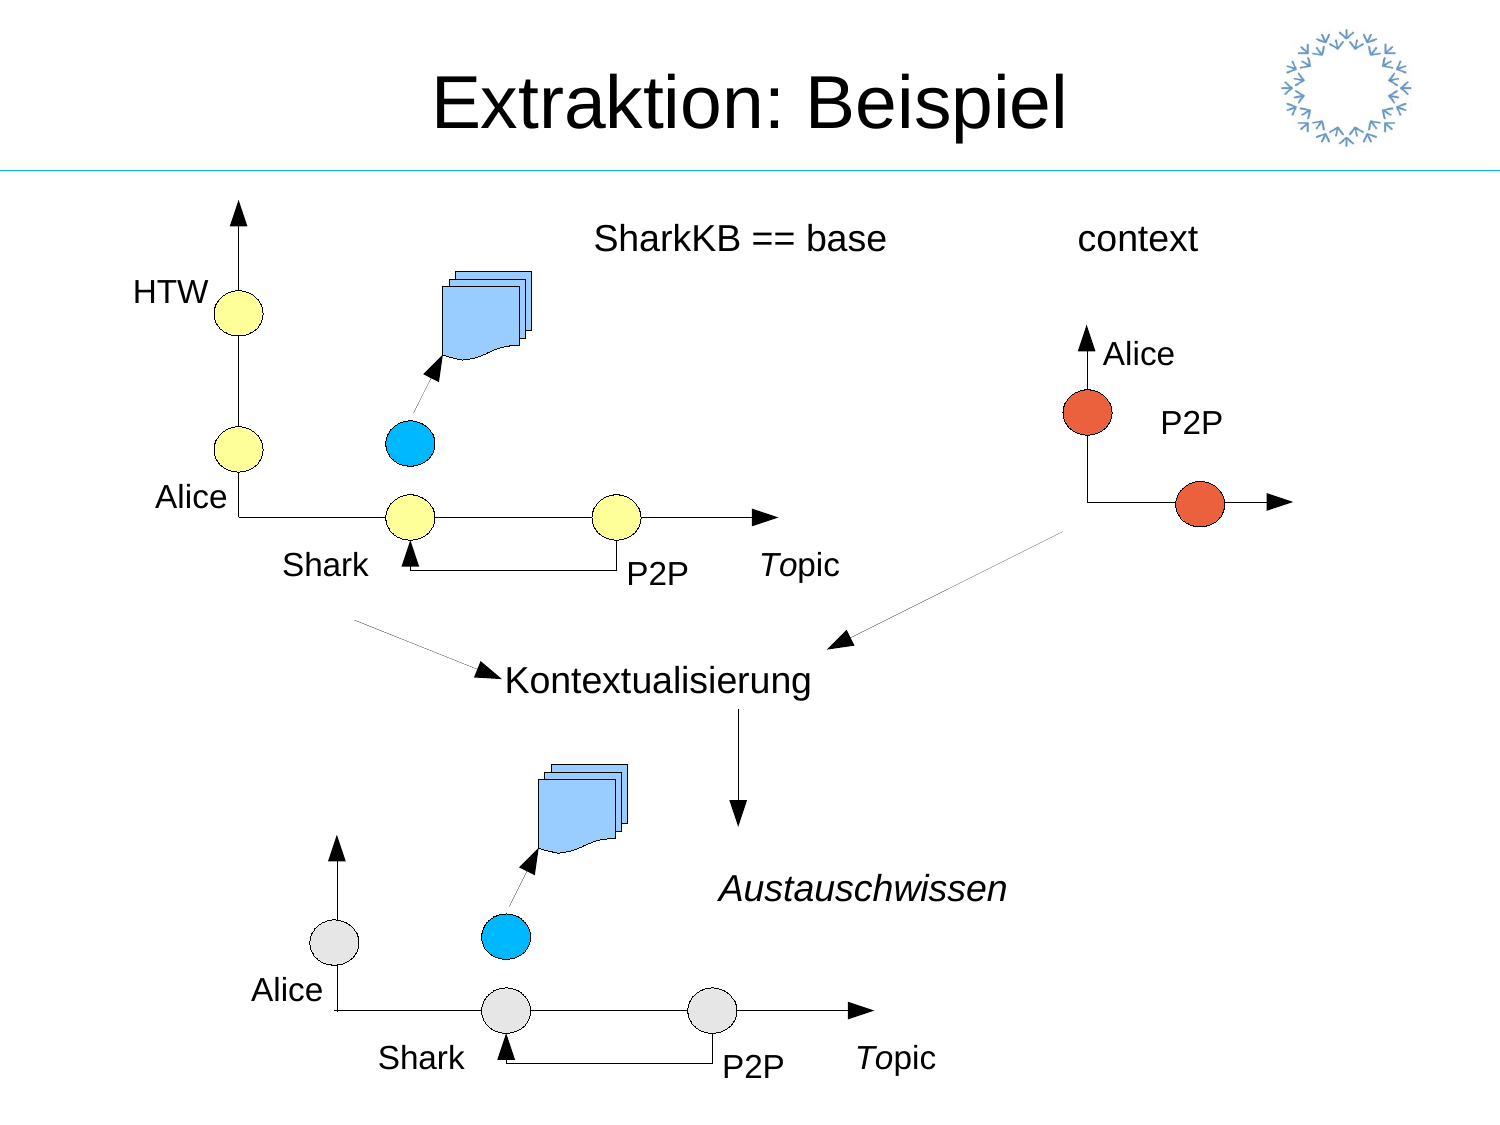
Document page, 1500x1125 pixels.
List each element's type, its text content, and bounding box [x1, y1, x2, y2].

text_box [309, 919, 359, 966]
text_box SharkKB == base [578, 206, 903, 267]
text_box Alice [140, 467, 243, 523]
text_box Alice [236, 960, 339, 1016]
text_box Shark [267, 535, 384, 591]
text_box Austauschwissen [703, 856, 1023, 917]
text_box [442, 271, 532, 361]
text_box [591, 494, 642, 541]
text_box Shark [363, 1028, 480, 1084]
picture [1281, 29, 1412, 57]
text_box Topic [839, 1028, 952, 1084]
text_box [538, 764, 628, 854]
text_box P2P [707, 1037, 712, 1063]
text_box P2P [707, 1037, 801, 1093]
text_box P2P [611, 544, 616, 570]
text_box context [1062, 206, 1214, 267]
text_box Topic [744, 535, 856, 591]
text_box Kontextualisierung [489, 648, 827, 709]
text_box [687, 987, 737, 1034]
text_box P2P [611, 544, 705, 600]
text_box [385, 420, 435, 467]
title Extraktion: Beispiel [75, 57, 1426, 148]
text_box [214, 426, 264, 472]
text_box [481, 913, 531, 960]
text_box P2P [1145, 394, 1252, 449]
text_box [481, 987, 531, 1034]
text_box [1175, 481, 1225, 527]
text_box [385, 494, 435, 541]
text_box HTW [118, 262, 224, 318]
text_box Alice [1088, 324, 1194, 380]
text_box [1062, 389, 1113, 436]
text_box [214, 290, 264, 336]
